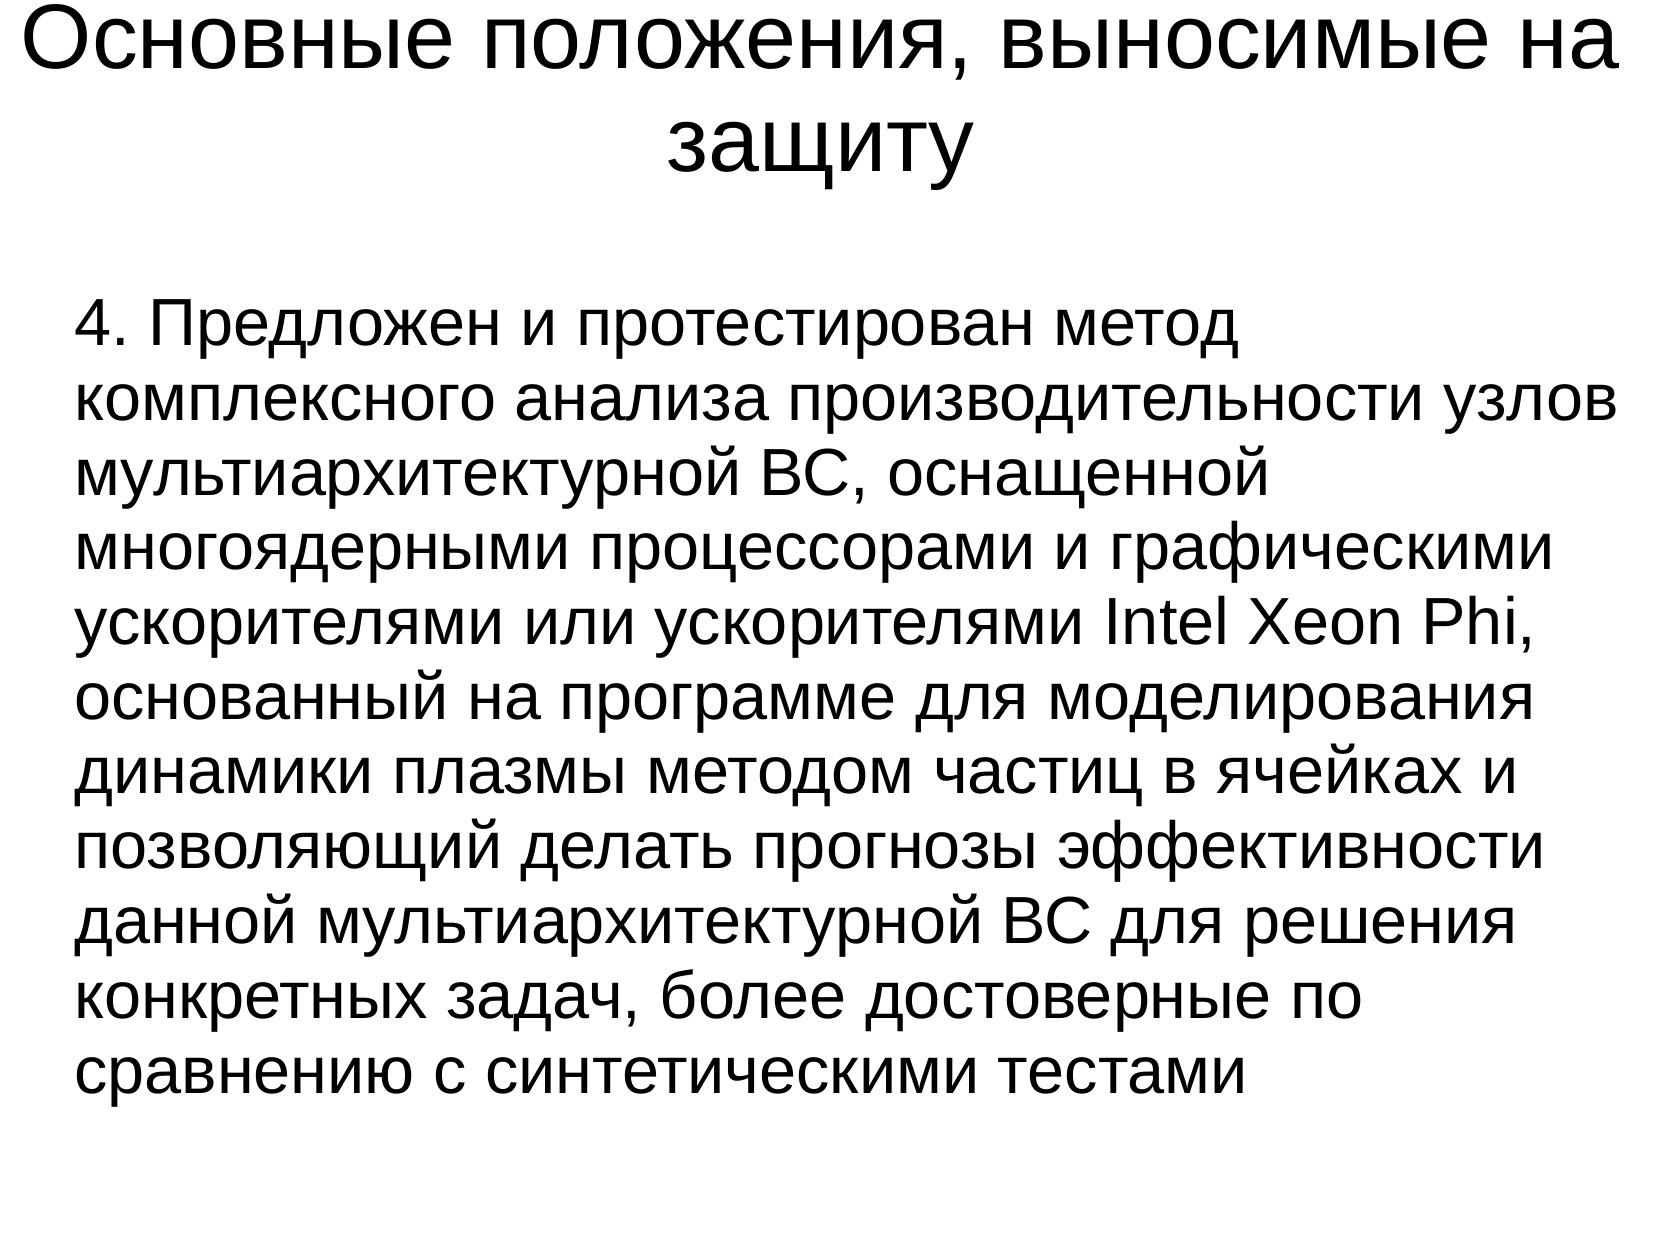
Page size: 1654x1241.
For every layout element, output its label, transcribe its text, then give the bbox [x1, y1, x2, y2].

title Основные положения, выносимые на защиту [0, 0, 1654, 193]
list 4. Предложен и протестирован метод комплексного анализа производительности узлов мультиархитектурной ВС, оснащенной многоядерными процессорами и графическими ускорителями или ускорителями Intel Xeon Phi, основанный на программе для моделирования динамики плазмы методом частиц в ячейках и позволяющий делать прогнозы эффективности данной мультиархитектурной ВС для решения конкретных задач, более достоверные по сравнению с синтетическими тестами [3, 285, 1651, 1241]
